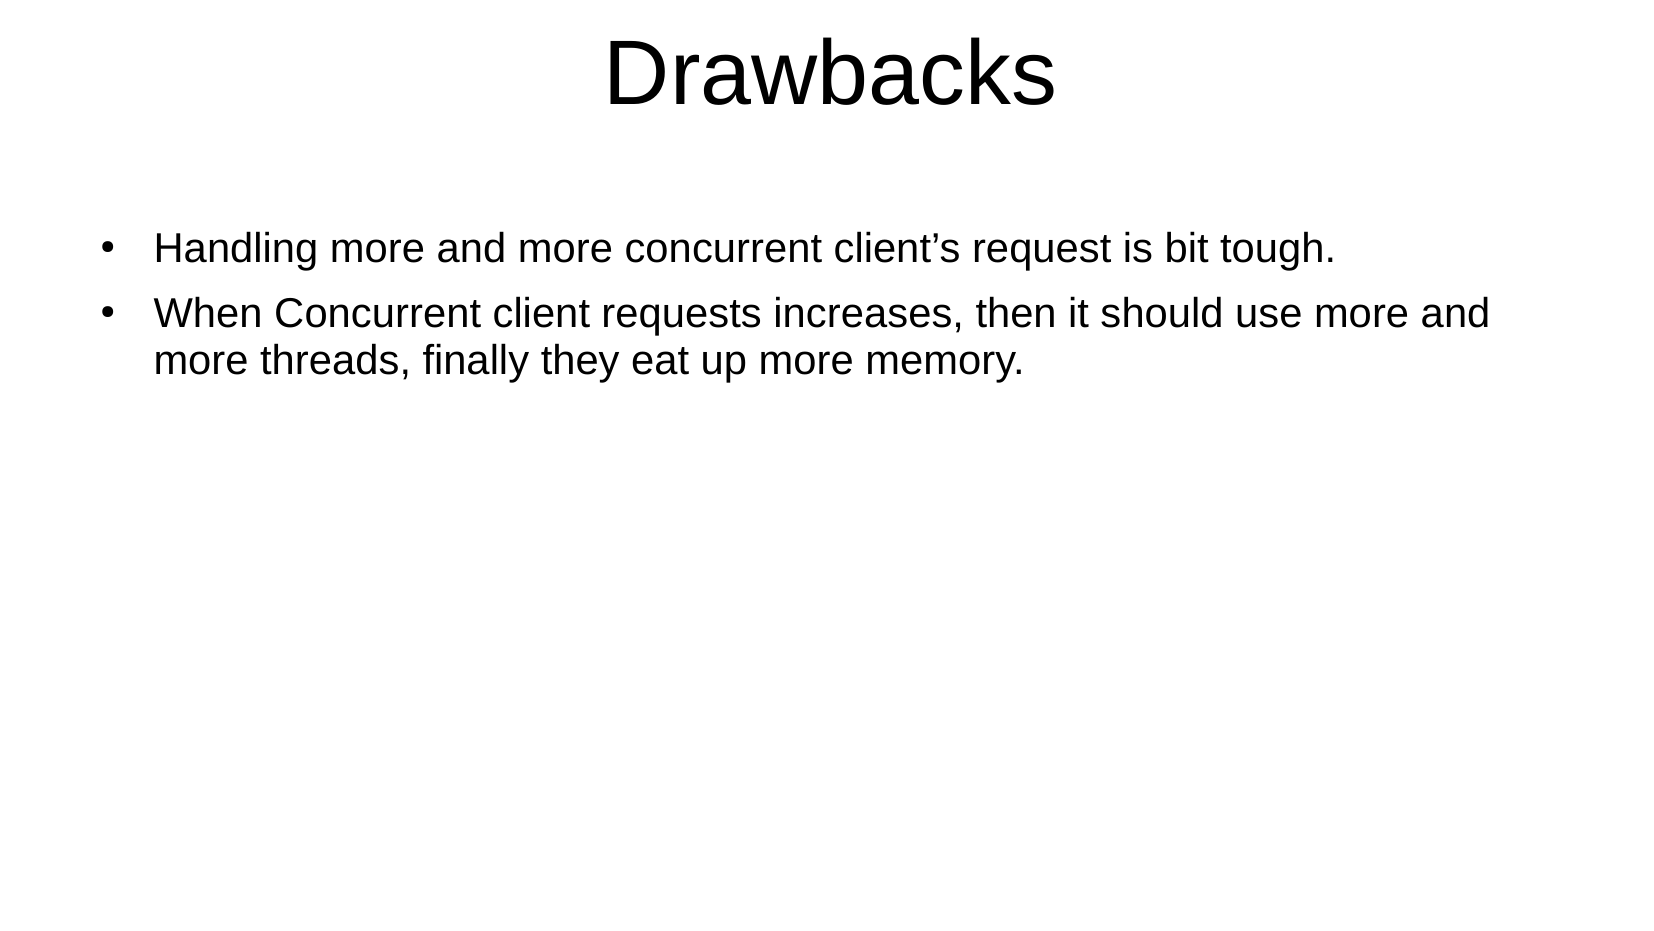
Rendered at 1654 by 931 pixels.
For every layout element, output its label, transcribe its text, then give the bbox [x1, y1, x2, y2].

title Drawbacks [86, 0, 1576, 151]
list Handling more and more concurrent client’s request is bit tough. When Concurrent client requests increases, then it should use more and more threads, finally they eat up more memory. [82, 225, 1571, 765]
